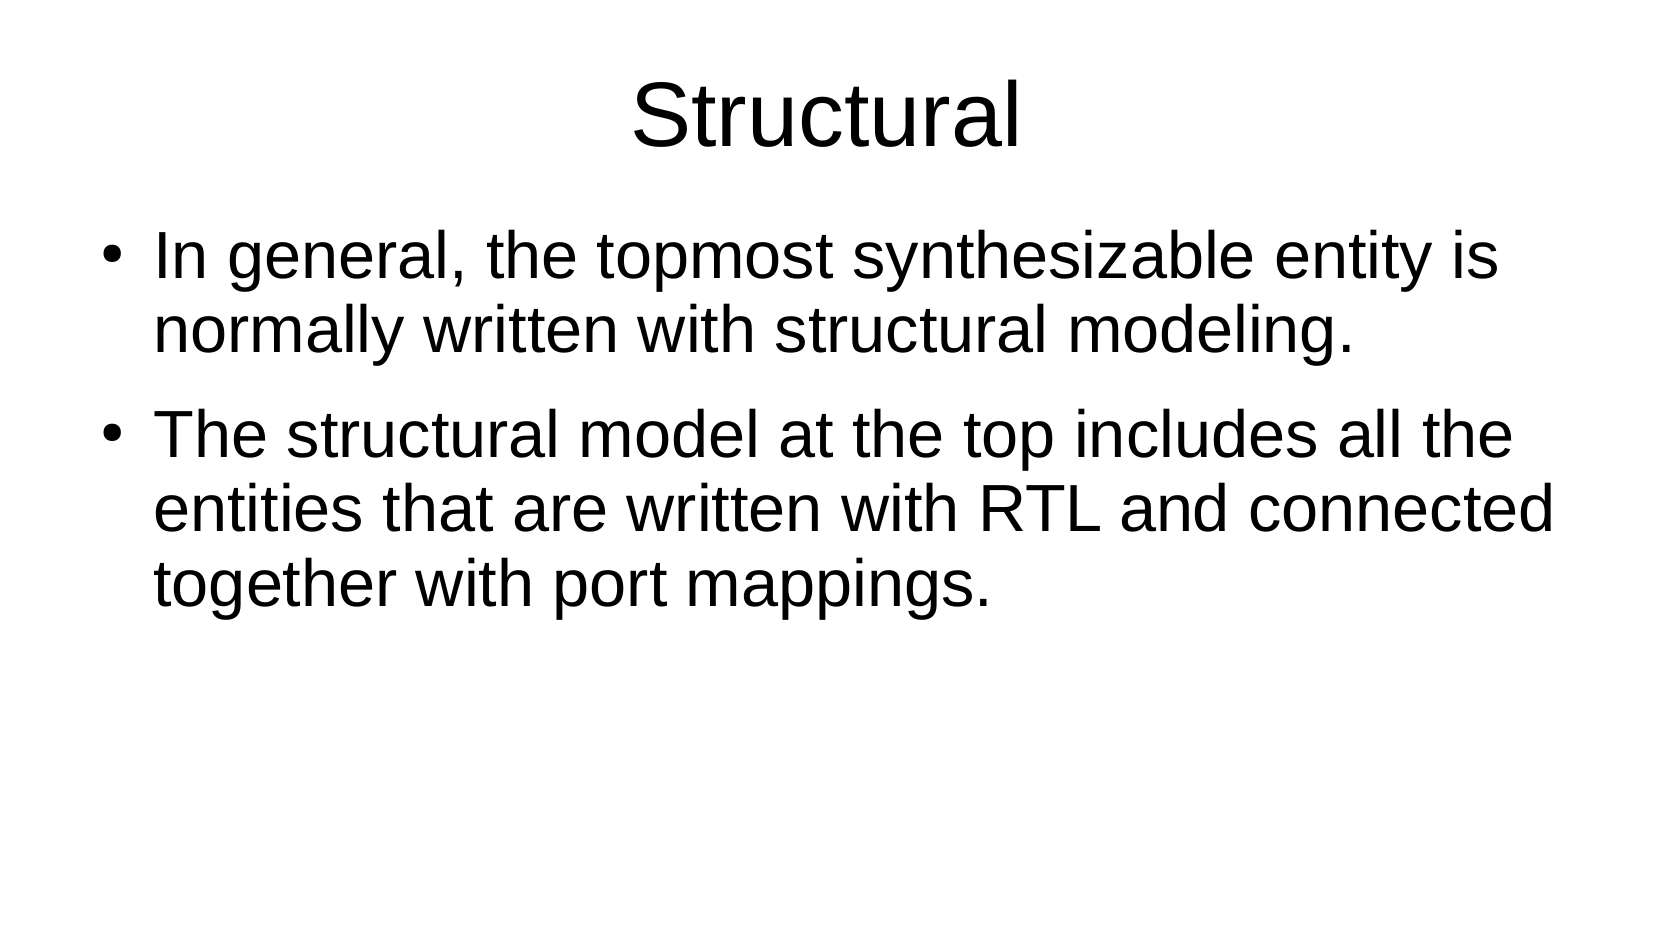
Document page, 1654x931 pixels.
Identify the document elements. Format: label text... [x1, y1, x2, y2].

title Structural [82, 37, 1571, 193]
list In general, the topmost synthesizable entity is normally written with structural modeling. The structural model at the top includes all the entities that are written with RTL and connected together with port mappings. [82, 217, 1571, 758]
